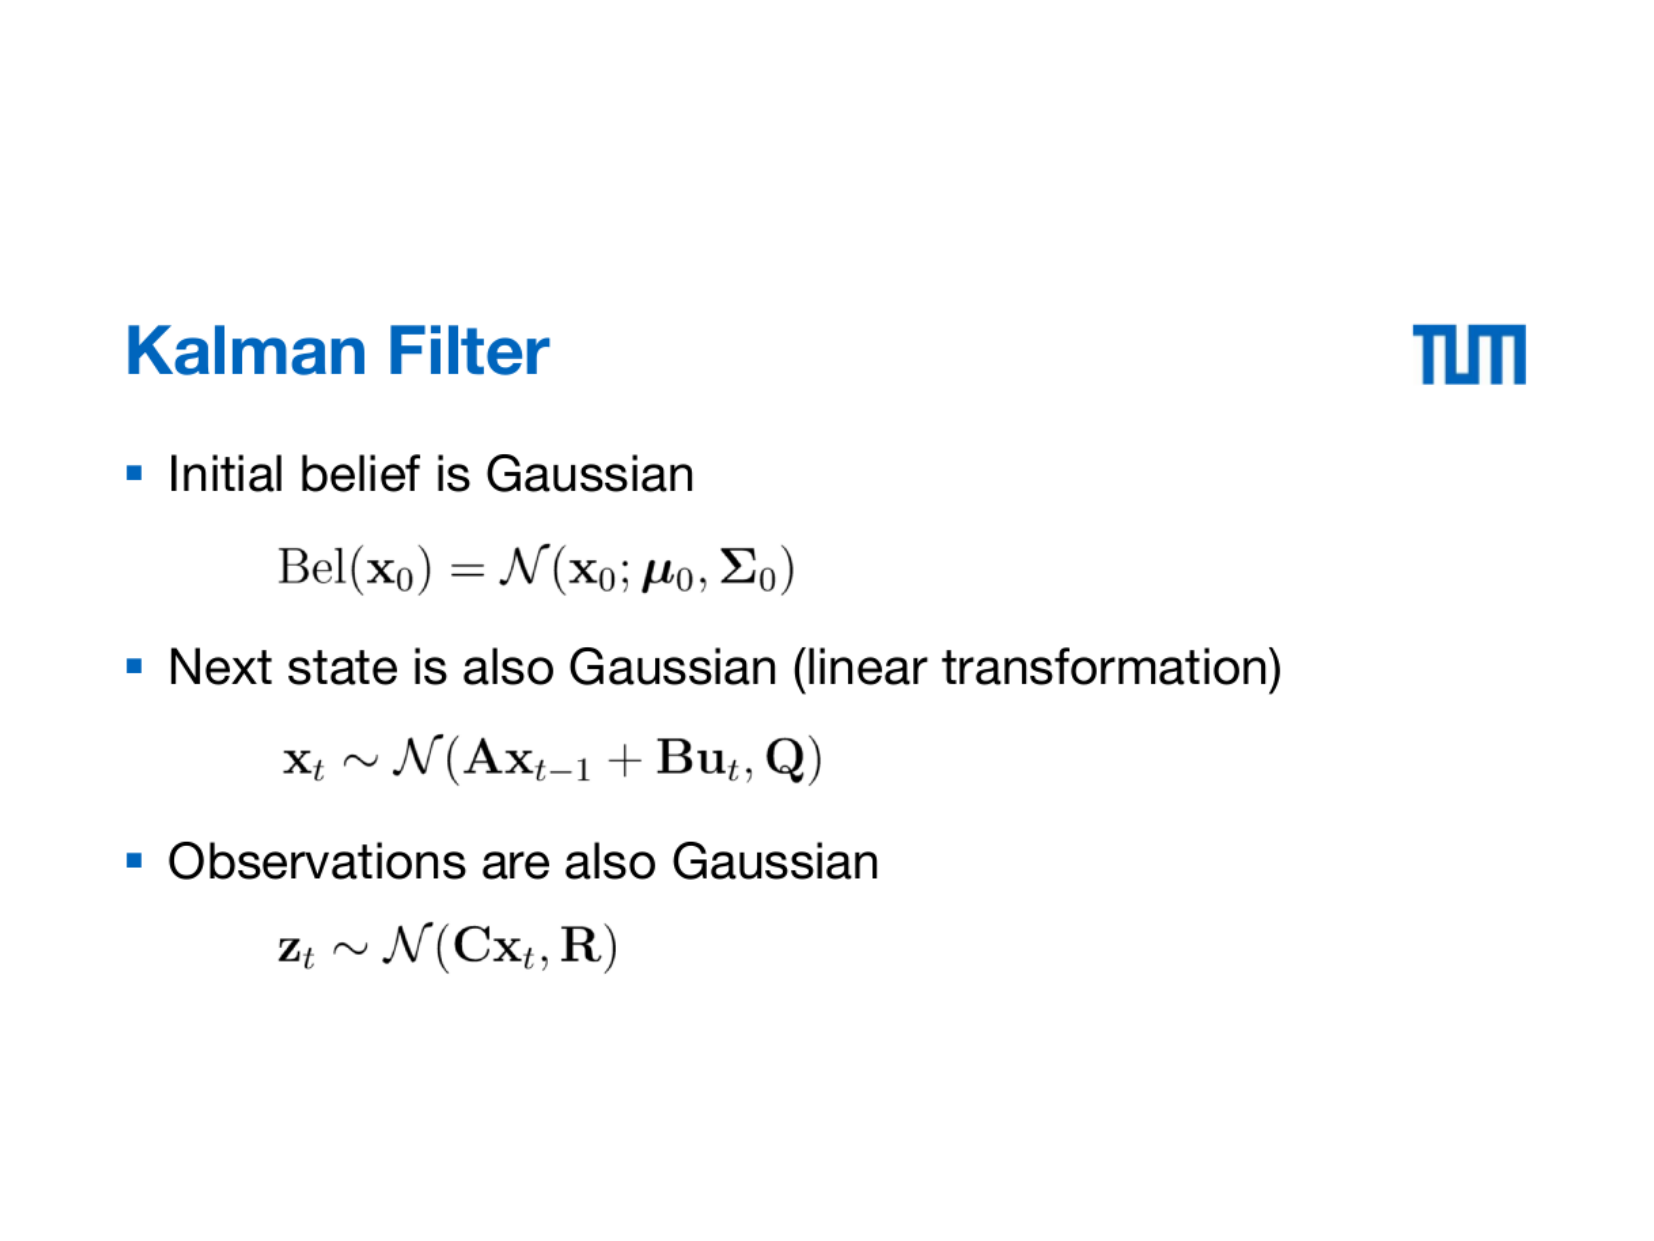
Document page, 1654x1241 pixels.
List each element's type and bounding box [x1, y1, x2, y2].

picture [82, 298, 1571, 1001]
